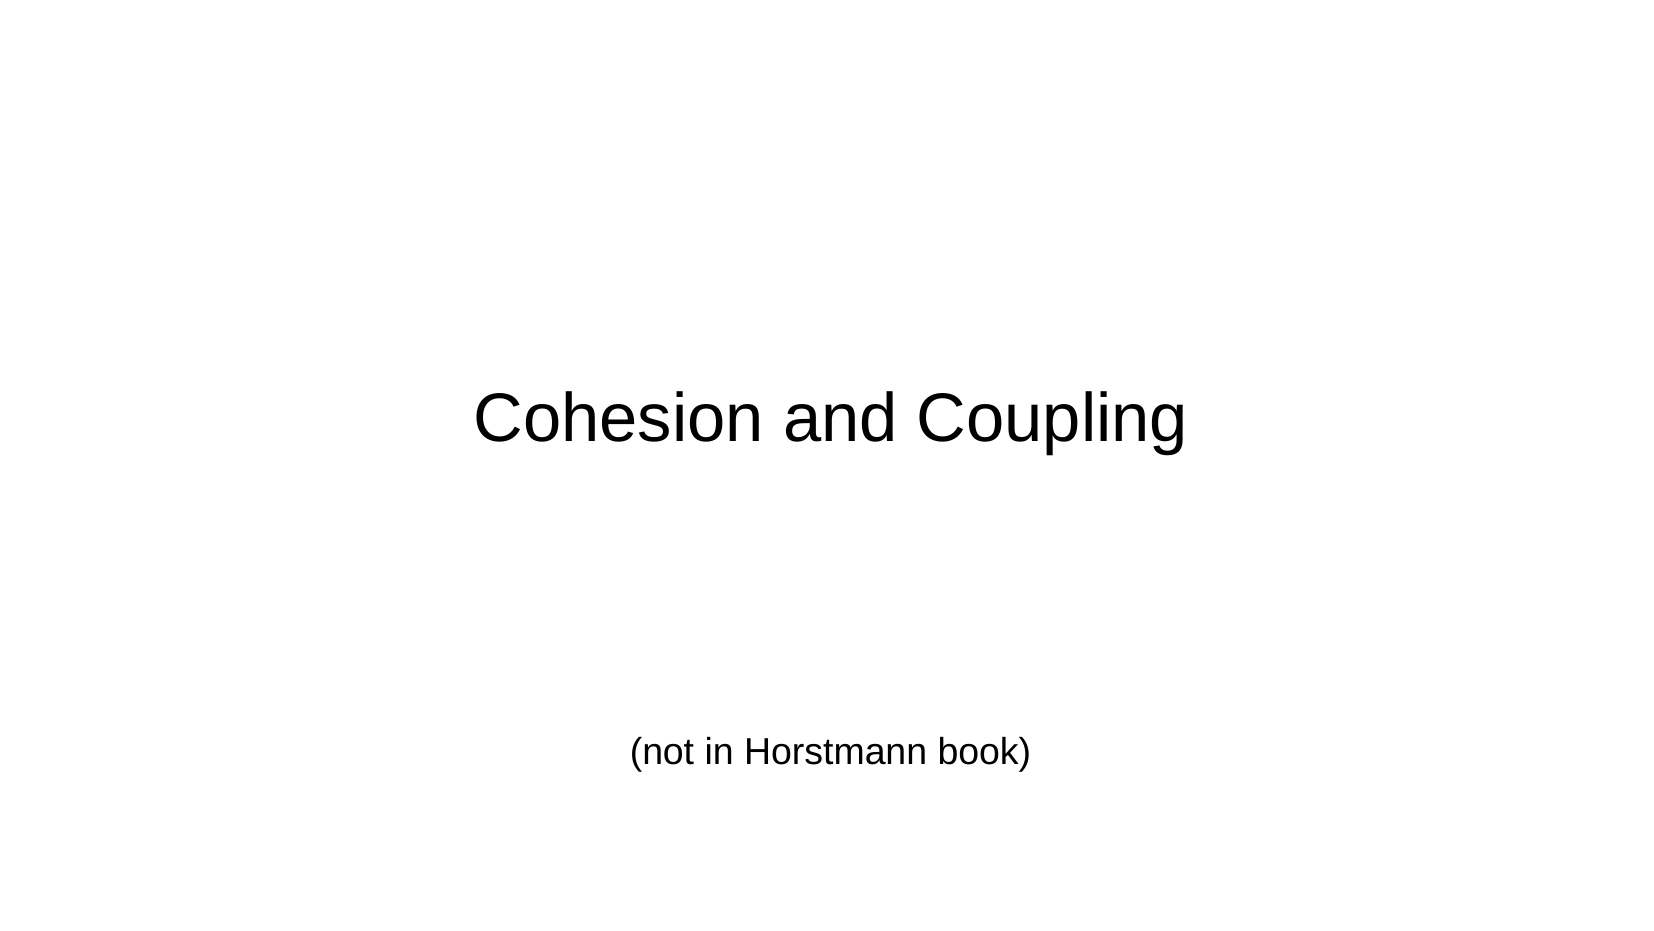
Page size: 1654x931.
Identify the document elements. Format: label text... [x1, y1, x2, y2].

title Cohesion and Coupling [86, 339, 1576, 496]
text_box (not in Horstmann book) [615, 723, 1047, 781]
